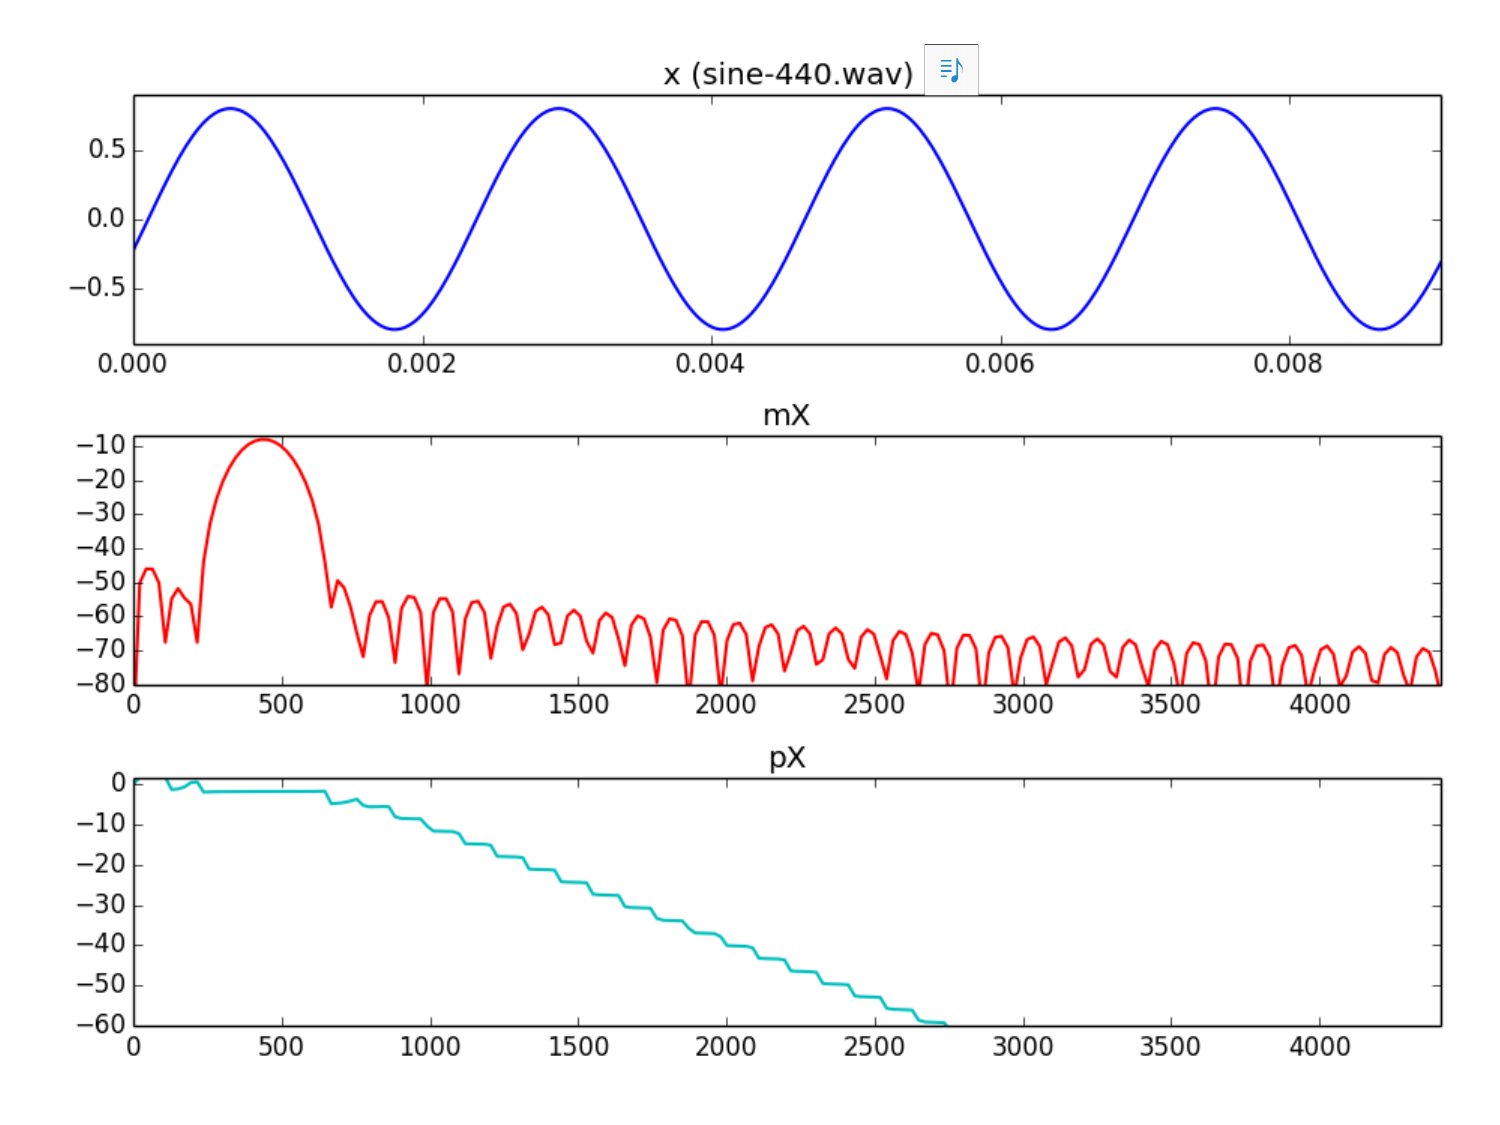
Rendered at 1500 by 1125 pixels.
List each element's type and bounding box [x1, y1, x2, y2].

picture [42, 35, 1468, 1086]
text_box [924, 43, 980, 96]
